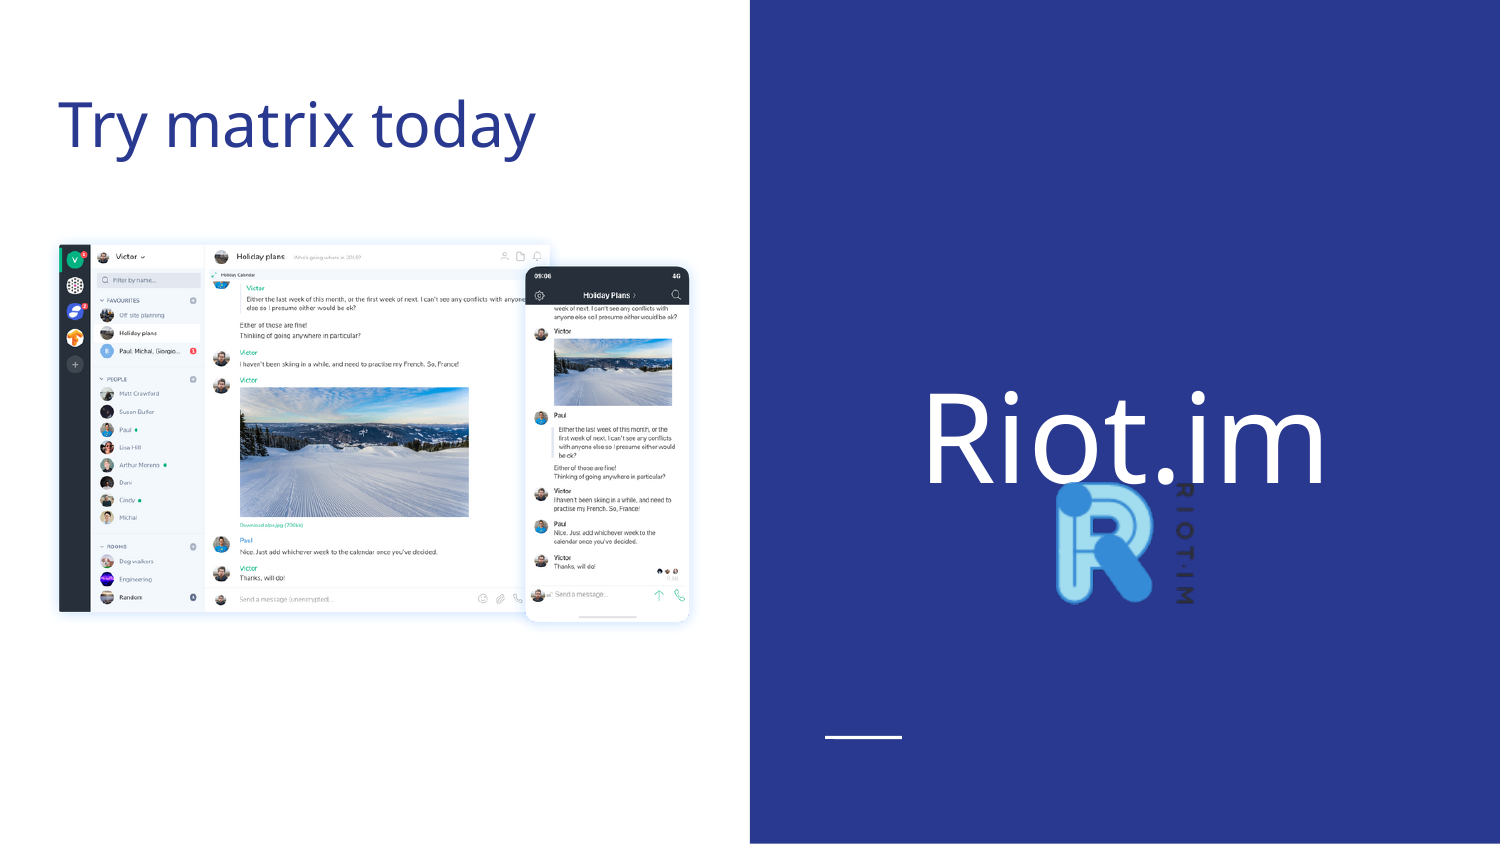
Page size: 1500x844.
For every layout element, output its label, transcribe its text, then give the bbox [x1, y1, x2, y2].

picture [1056, 482, 1194, 605]
list Riot.im [810, 118, 1440, 725]
title Try matrix today [43, 76, 708, 175]
picture [43, 229, 708, 641]
